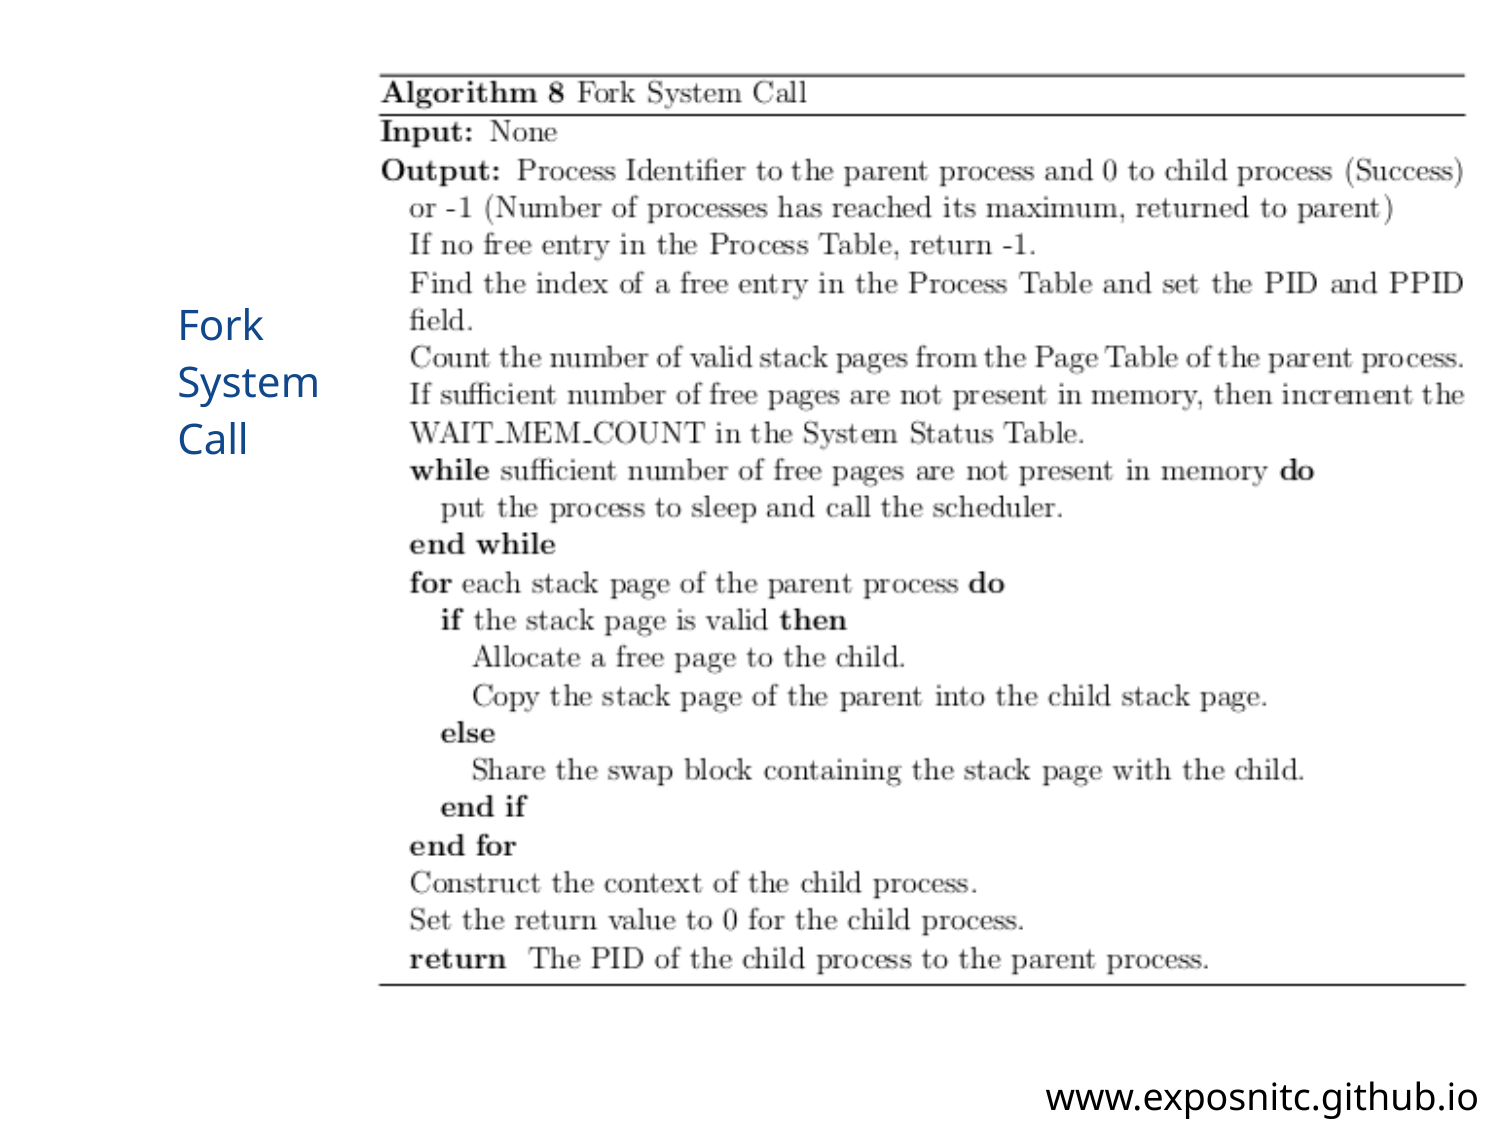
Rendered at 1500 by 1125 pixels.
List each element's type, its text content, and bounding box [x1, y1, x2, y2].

title Fork System Call [162, 287, 367, 475]
picture [367, 62, 1500, 1000]
text_box www.exposnitc.github.io [1025, 1065, 1500, 1125]
